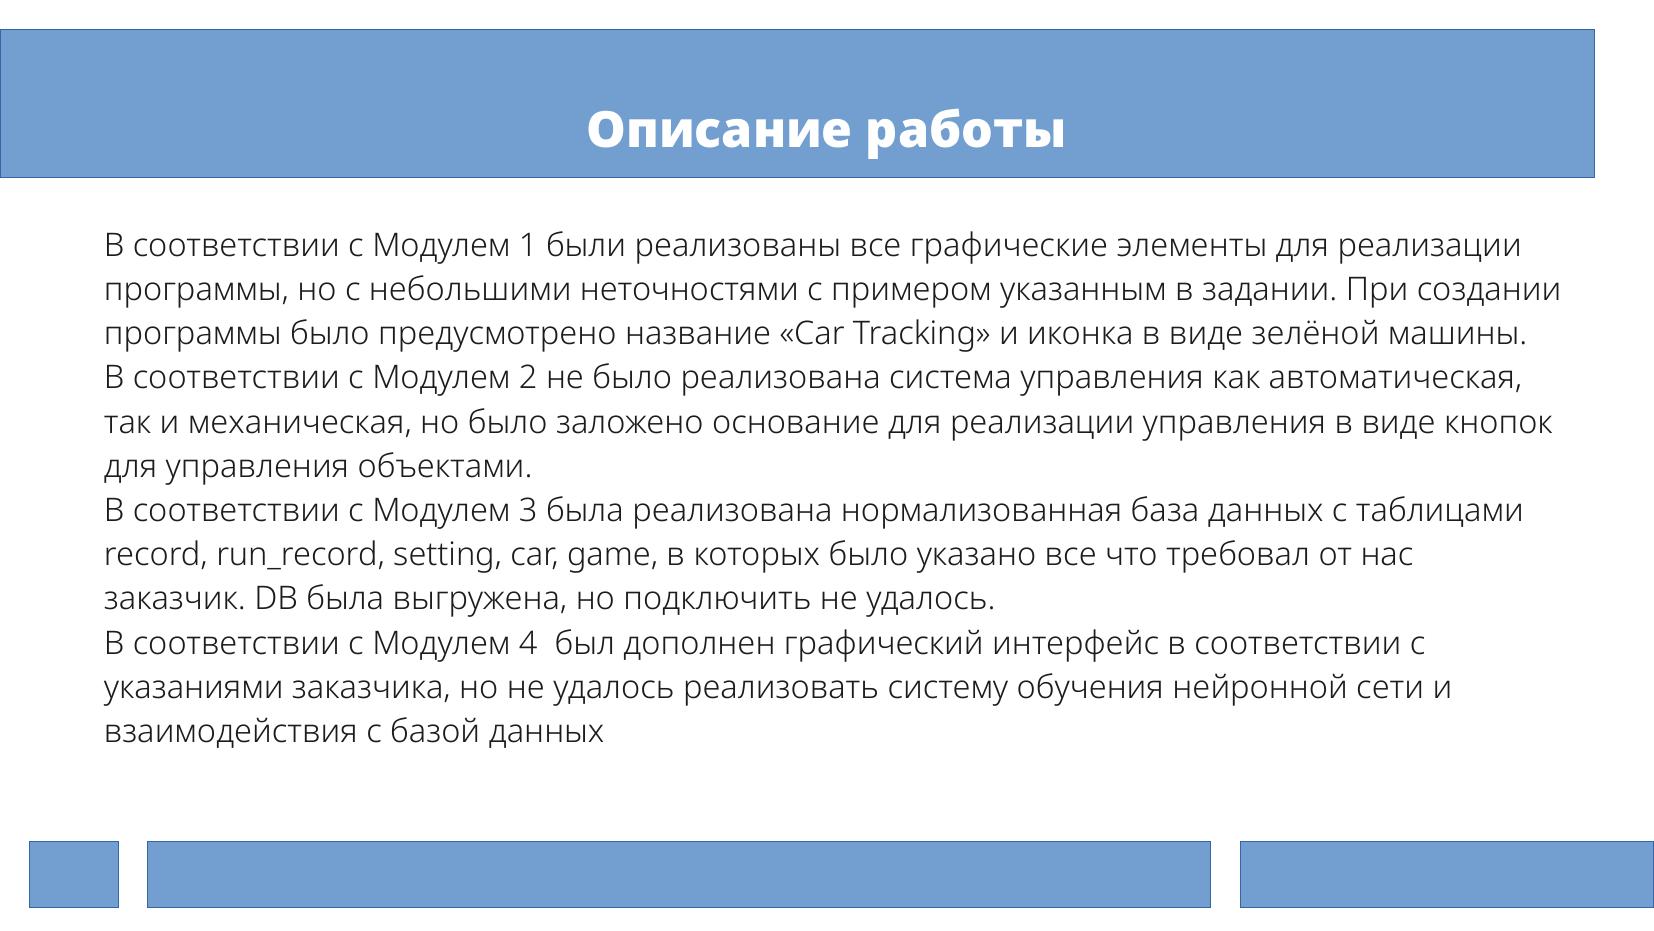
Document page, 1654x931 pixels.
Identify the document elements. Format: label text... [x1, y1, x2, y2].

title Описание работы [59, 44, 1595, 163]
list В соответствии с Модулем 1 были реализованы все графические элементы для реализации программы, но с небольшими неточностями с примером указанным в задании. При создании программы было предусмотрено название «Car Tracking» и иконка в виде зелёной машины. В соответствии с Модулем 2 не было реализована система управления как автоматическая, так и механическая, но было заложено основание для реализации управления в виде кнопок для управления объектами. В соответствии с Модулем 3 была реализована нормализованная база данных с таблицами record, run_record, setting, car, game, в которых было указано все что требовал от нас заказчик. DB была выгружена, но подключить не удалось. В соответствии с Модулем 4 был дополнен графический интерфейс в соответствии с указаниями заказчика, но не удалось реализовать систему обучения нейронной сети и взаимодействия с базой данных [59, 221, 1565, 798]
